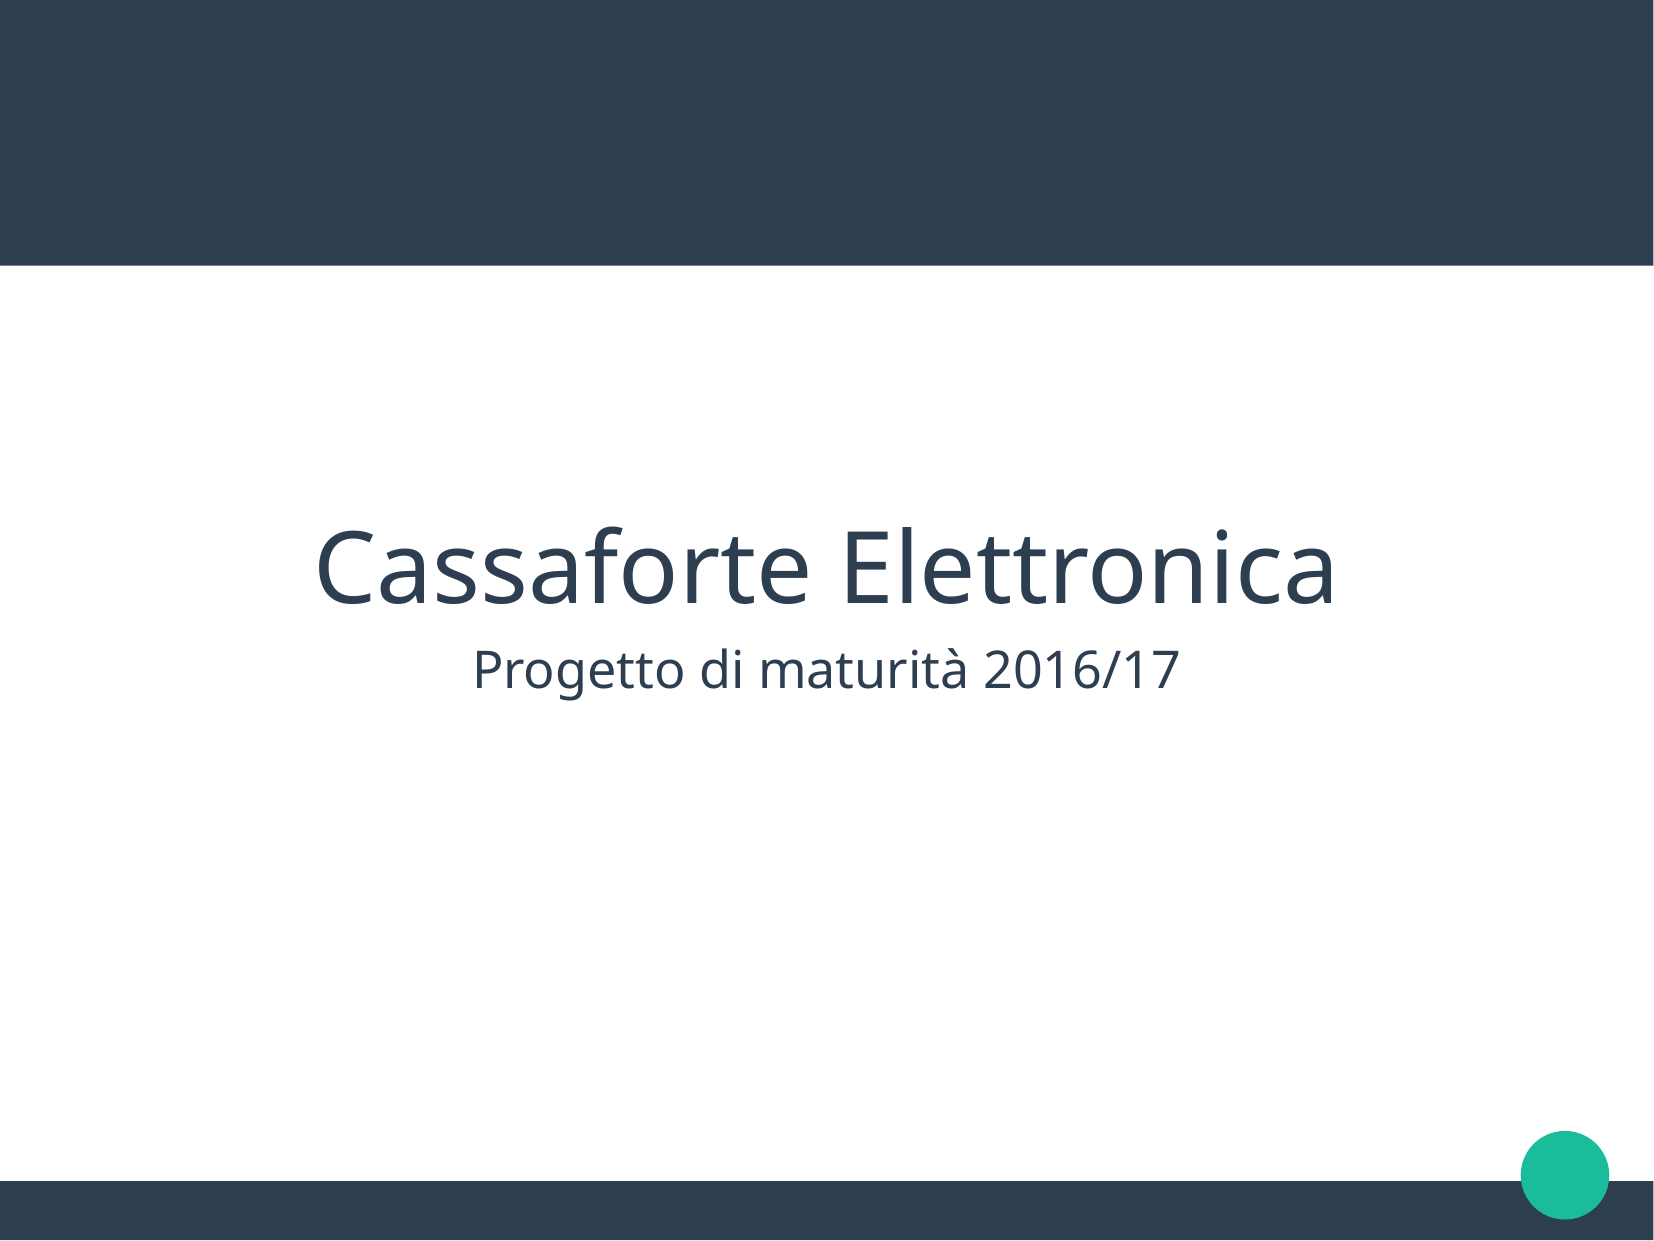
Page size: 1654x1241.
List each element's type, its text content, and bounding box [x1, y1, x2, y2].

subtitle Cassaforte Elettronica Progetto di maturità 2016/17 [59, 363, 1595, 1093]
